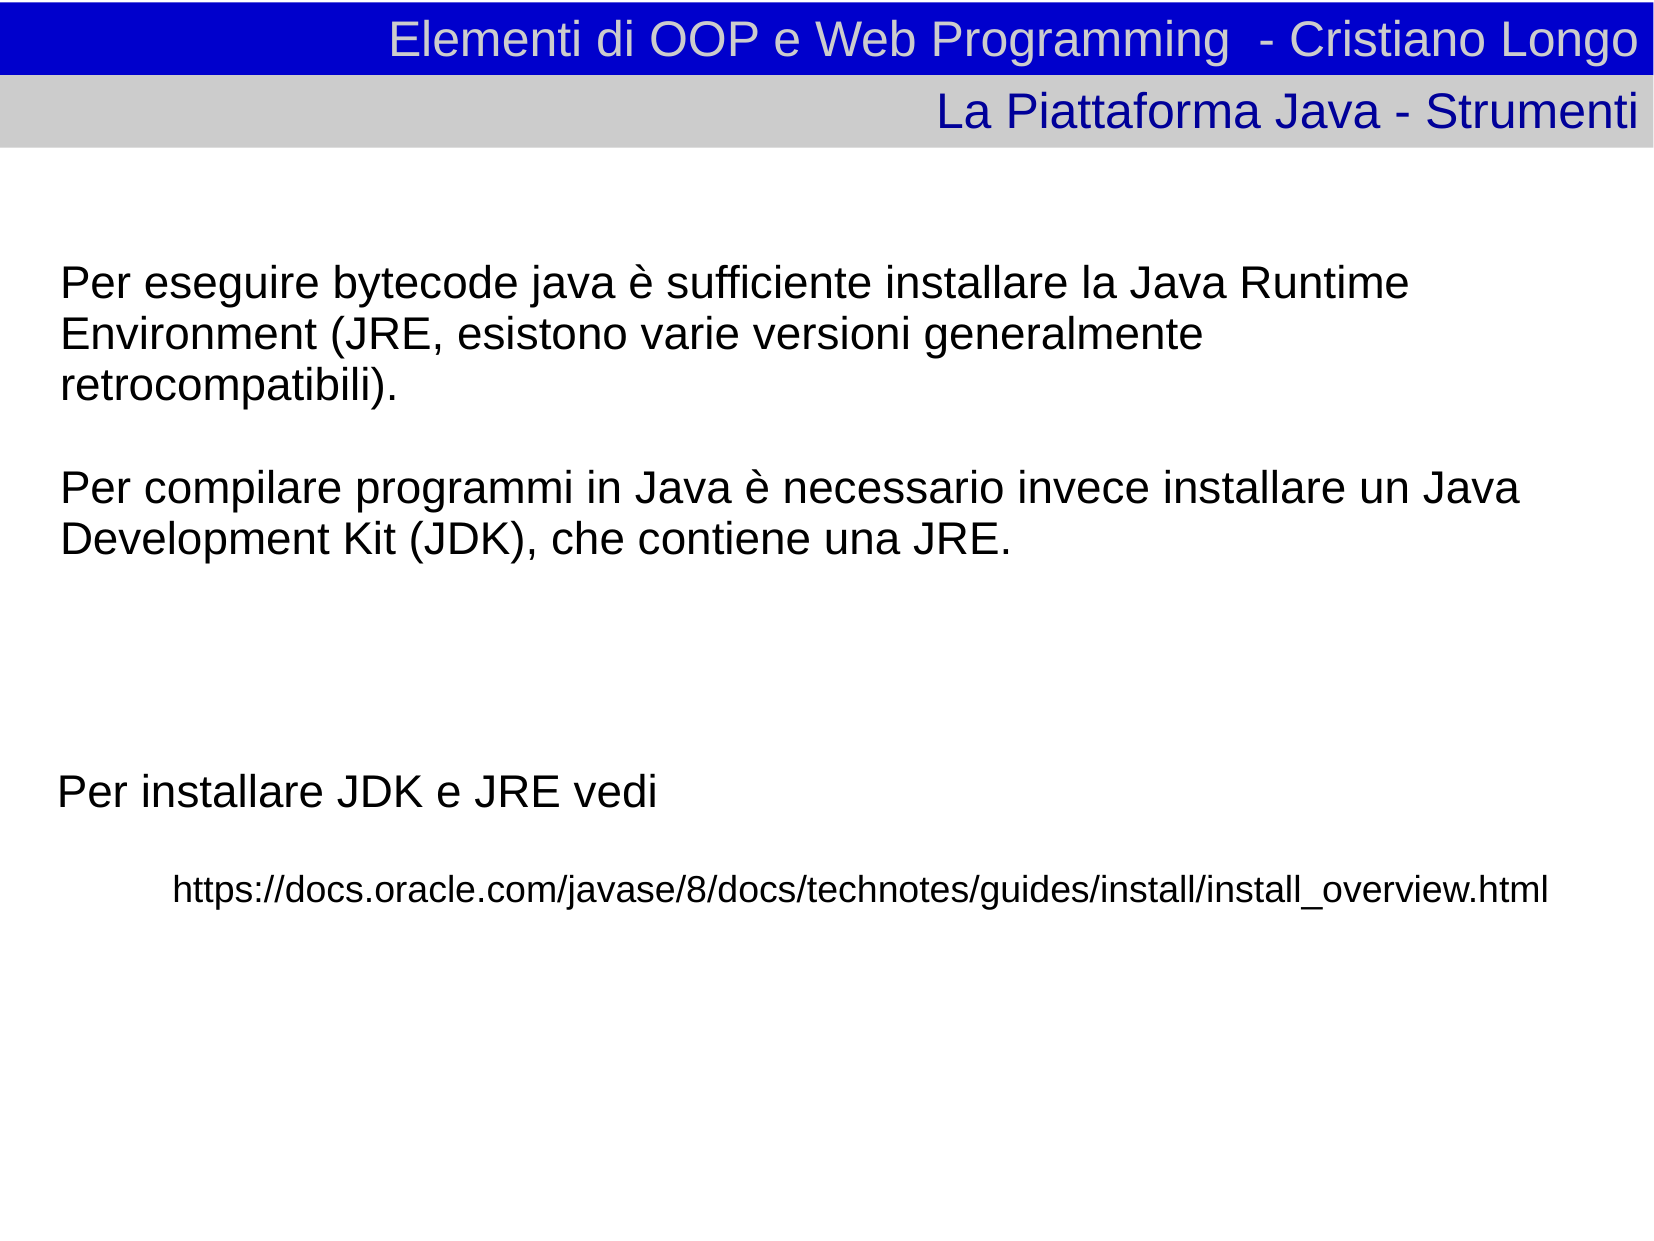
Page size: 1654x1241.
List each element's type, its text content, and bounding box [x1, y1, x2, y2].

title La Piattaforma Java - Strumenti [0, 75, 1654, 148]
subtitle Per eseguire bytecode java è sufficiente installare la Java Runtime Environment (JRE, esistono varie versioni generalmente retrocompatibili). Per compilare programmi in Java è necessario invece installare un Java Development Kit (JDK), che contiene una JRE. [60, 206, 1549, 616]
text_box [26, 435, 1516, 676]
title Elementi di OOP e Web Programming - Cristiano Longo [0, 2, 1654, 75]
text_box Per installare JDK e JRE vedi https://docs.oracle.com/javase/8/docs/technotes/guides/install/install_overview.html [56, 626, 1654, 1051]
